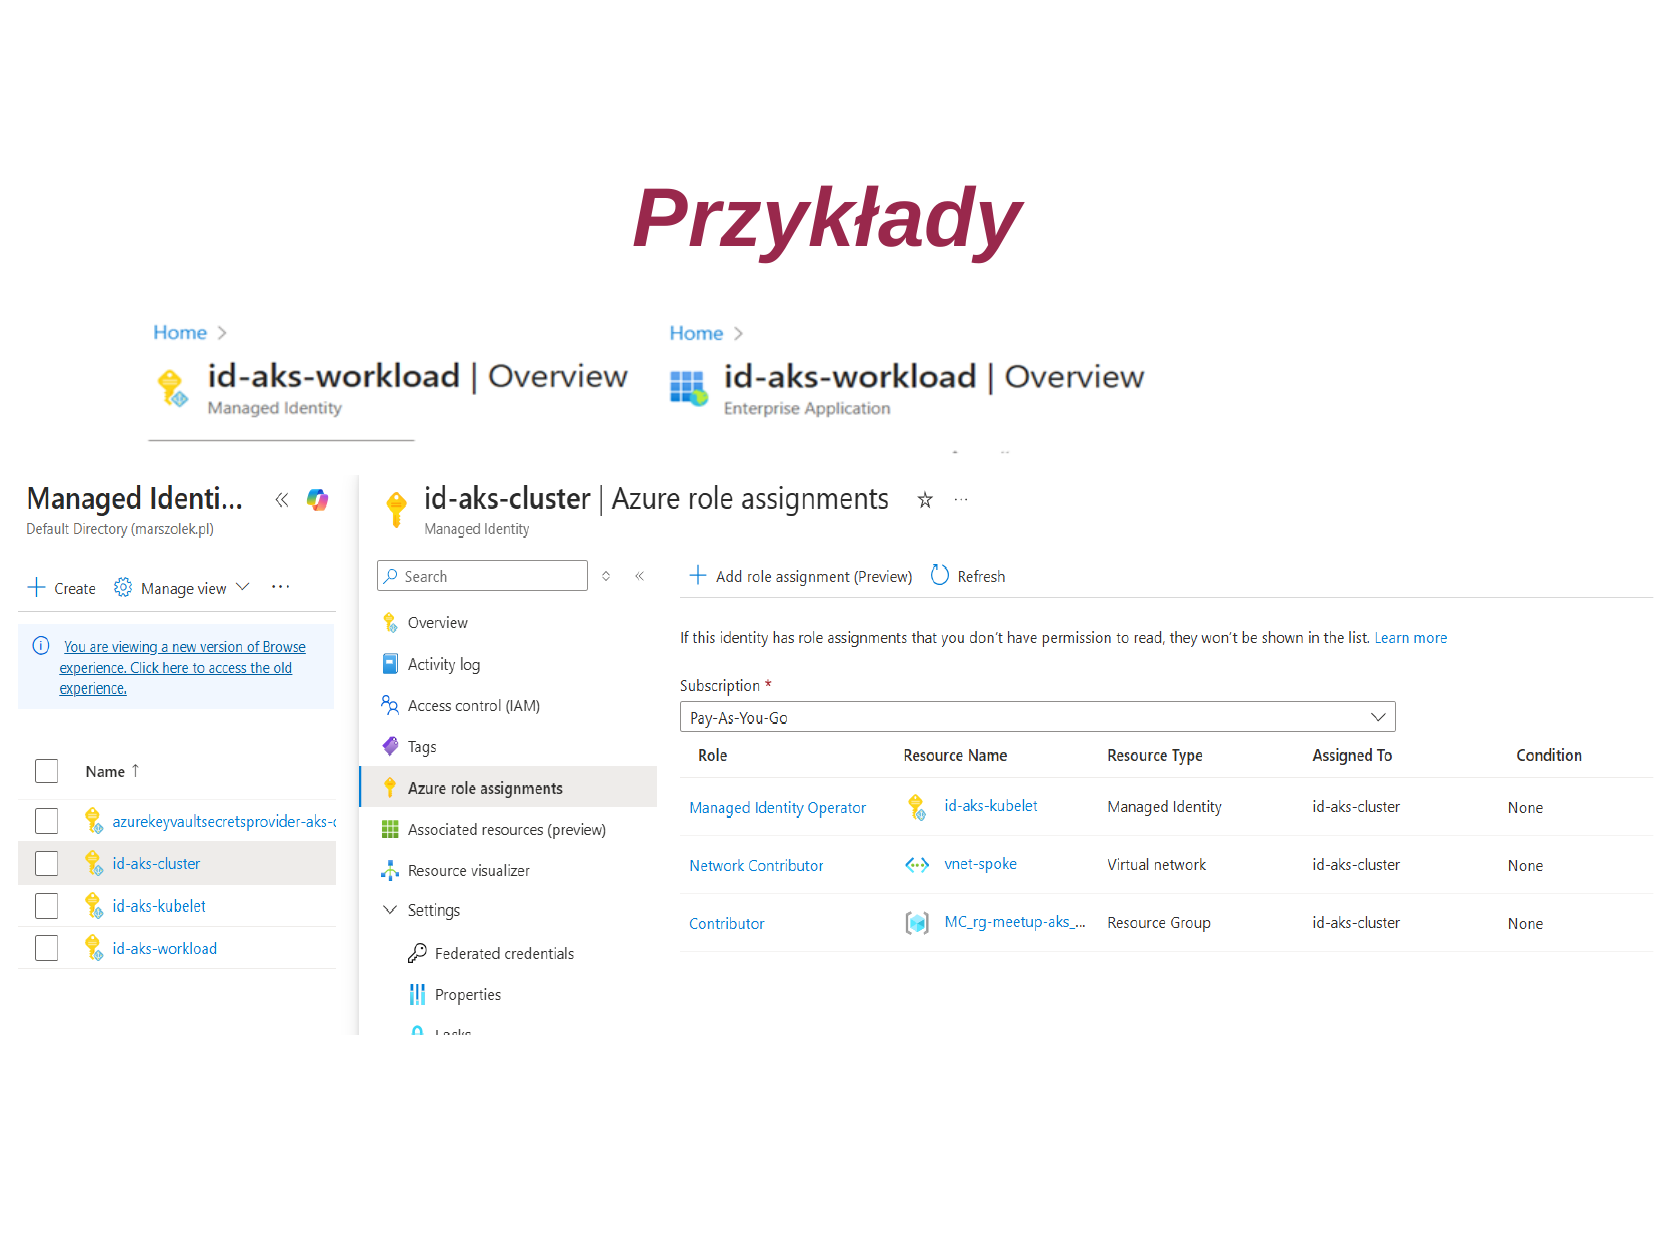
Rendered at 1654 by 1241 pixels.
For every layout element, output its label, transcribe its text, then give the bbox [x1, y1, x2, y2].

title Przykłady [121, 114, 1533, 322]
picture [120, 299, 1171, 460]
picture [11, 475, 1654, 1036]
